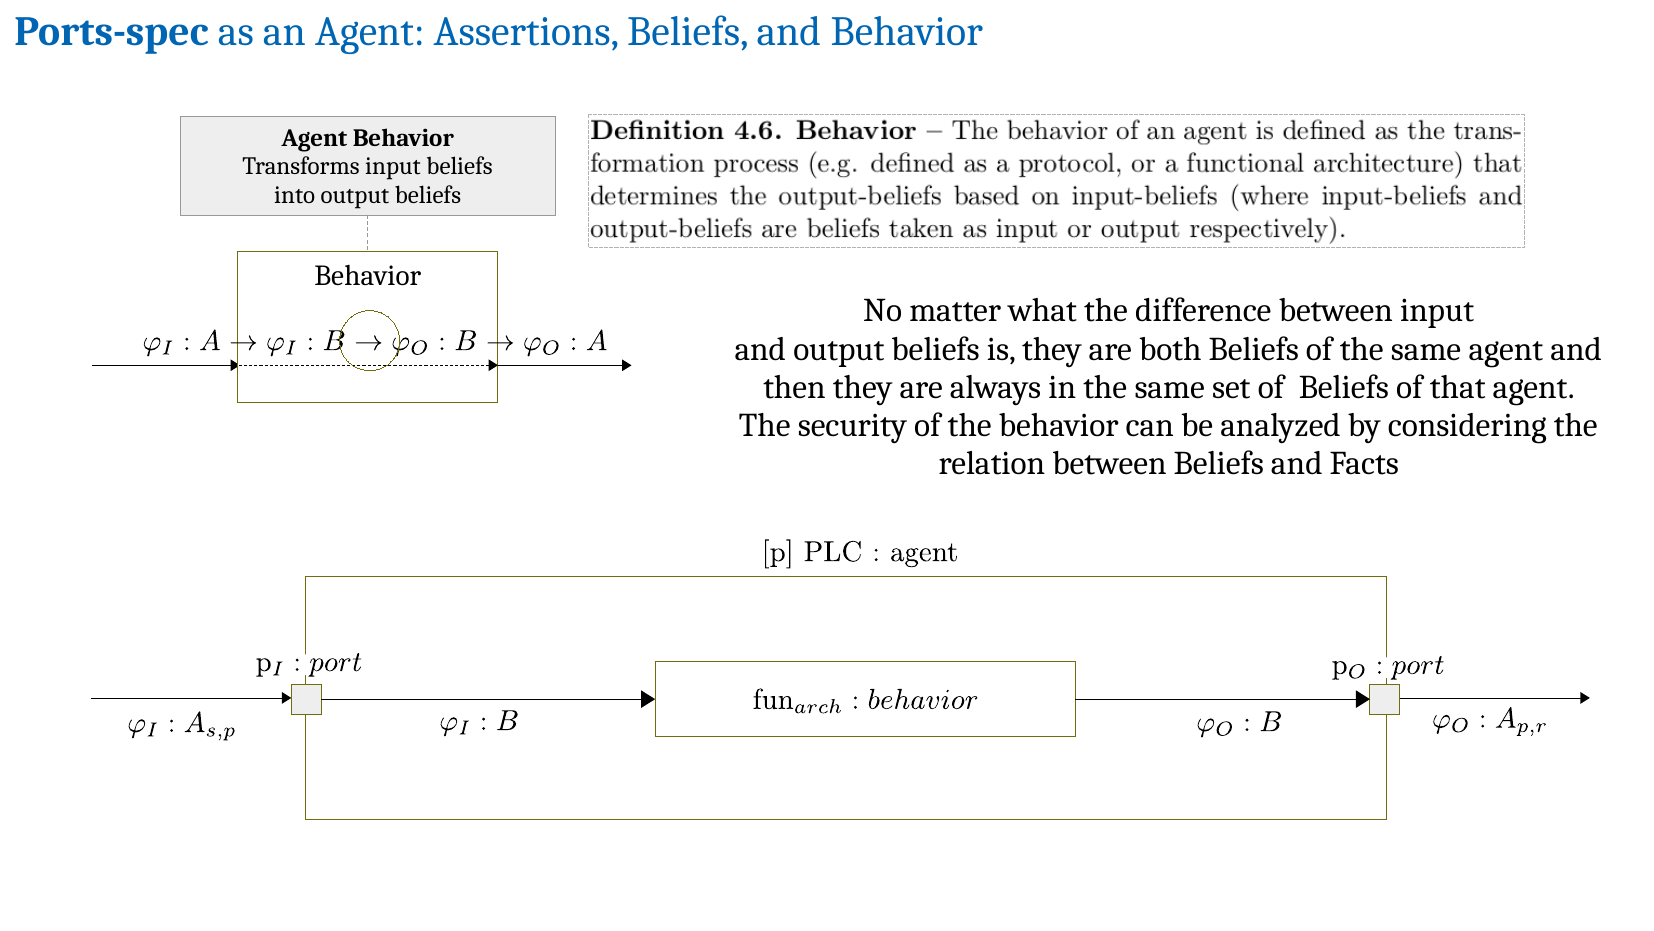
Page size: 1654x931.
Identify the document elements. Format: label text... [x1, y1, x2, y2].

picture [126, 710, 236, 742]
picture [1195, 710, 1283, 739]
picture [588, 114, 1525, 248]
text_box No matter what the difference between input and output beliefs is, they are both Beliefs of the same agent and then they are always in the same set of Beliefs of that agent. The security of the behavior can be analyzed by considering the relation between Beliefs and Facts [719, 284, 1619, 495]
text_box Behavior [237, 251, 498, 329]
text_box Ports-spec as an Agent: Assertions, Beliefs, and Behavior [0, 0, 1201, 65]
picture [751, 687, 979, 715]
picture [439, 710, 518, 737]
picture [255, 652, 362, 677]
picture [1430, 705, 1547, 738]
text_box [291, 576, 1400, 820]
text_box Agent Behavior Transforms input beliefs into output beliefs [180, 116, 556, 216]
picture [760, 538, 958, 570]
text_box Behavior [237, 357, 498, 403]
picture [1331, 655, 1444, 680]
picture [142, 329, 607, 357]
